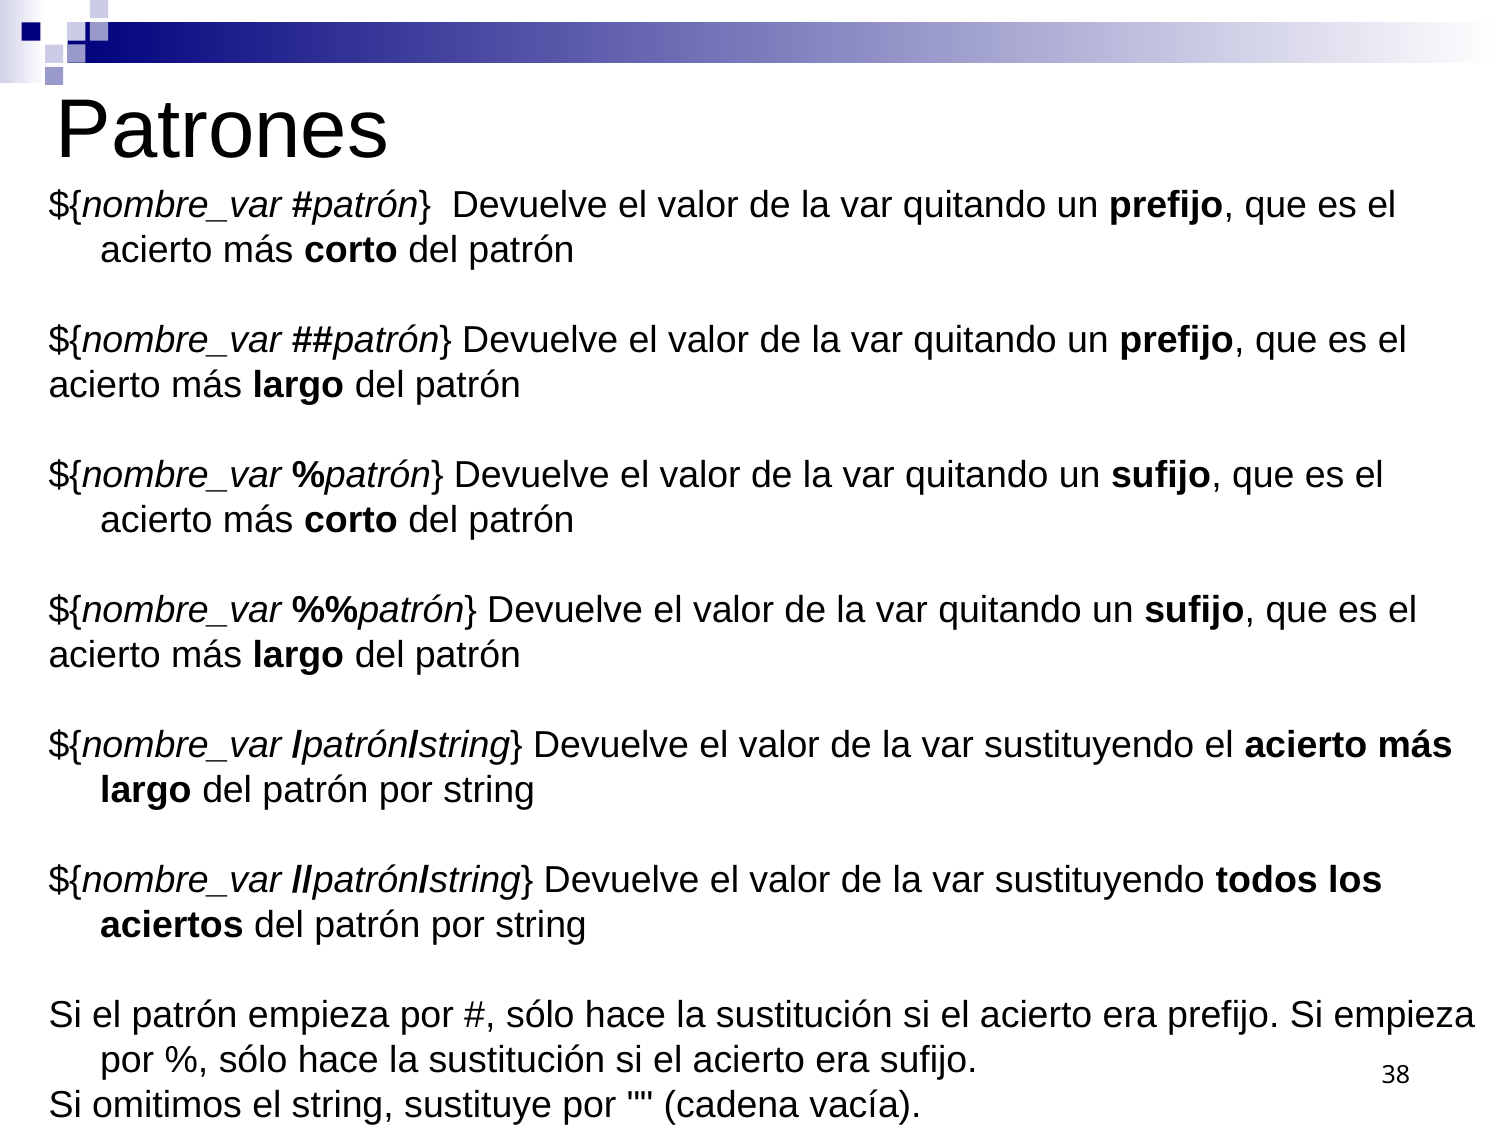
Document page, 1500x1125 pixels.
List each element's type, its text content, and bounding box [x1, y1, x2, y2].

text_box Patrones [41, 66, 1500, 172]
text_box ${nombre_var #patrón} Devuelve el valor de la var quitando un prefijo, que es el acierto más corto del patrón ${nombre_var ##patrón} Devuelve el valor de la var quitando un prefijo, que es el acierto más largo del patrón ${nombre_var %patrón} Devuelve el valor de la var quitando un sufijo, que es el acierto más corto del patrón ${nombre_var %%patrón} Devuelve el valor de la var quitando un sufijo, que es el acierto más largo del patrón ${nombre_var /patrón/string} Devuelve el valor de la var sustituyendo el acierto más largo del patrón por string ${nombre_var //patrón/string} Devuelve el valor de la var sustituyendo todos los aciertos del patrón por string Si el patrón empieza por #, sólo hace la sustitución si el acierto era prefijo. Si empieza por %, sólo hace la sustitución si el acierto era sufijo. Si omitimos el string, sustituye por "" (cadena vacía). [29, 172, 1500, 1039]
text_box <número> [1074, 1039, 1426, 1101]
